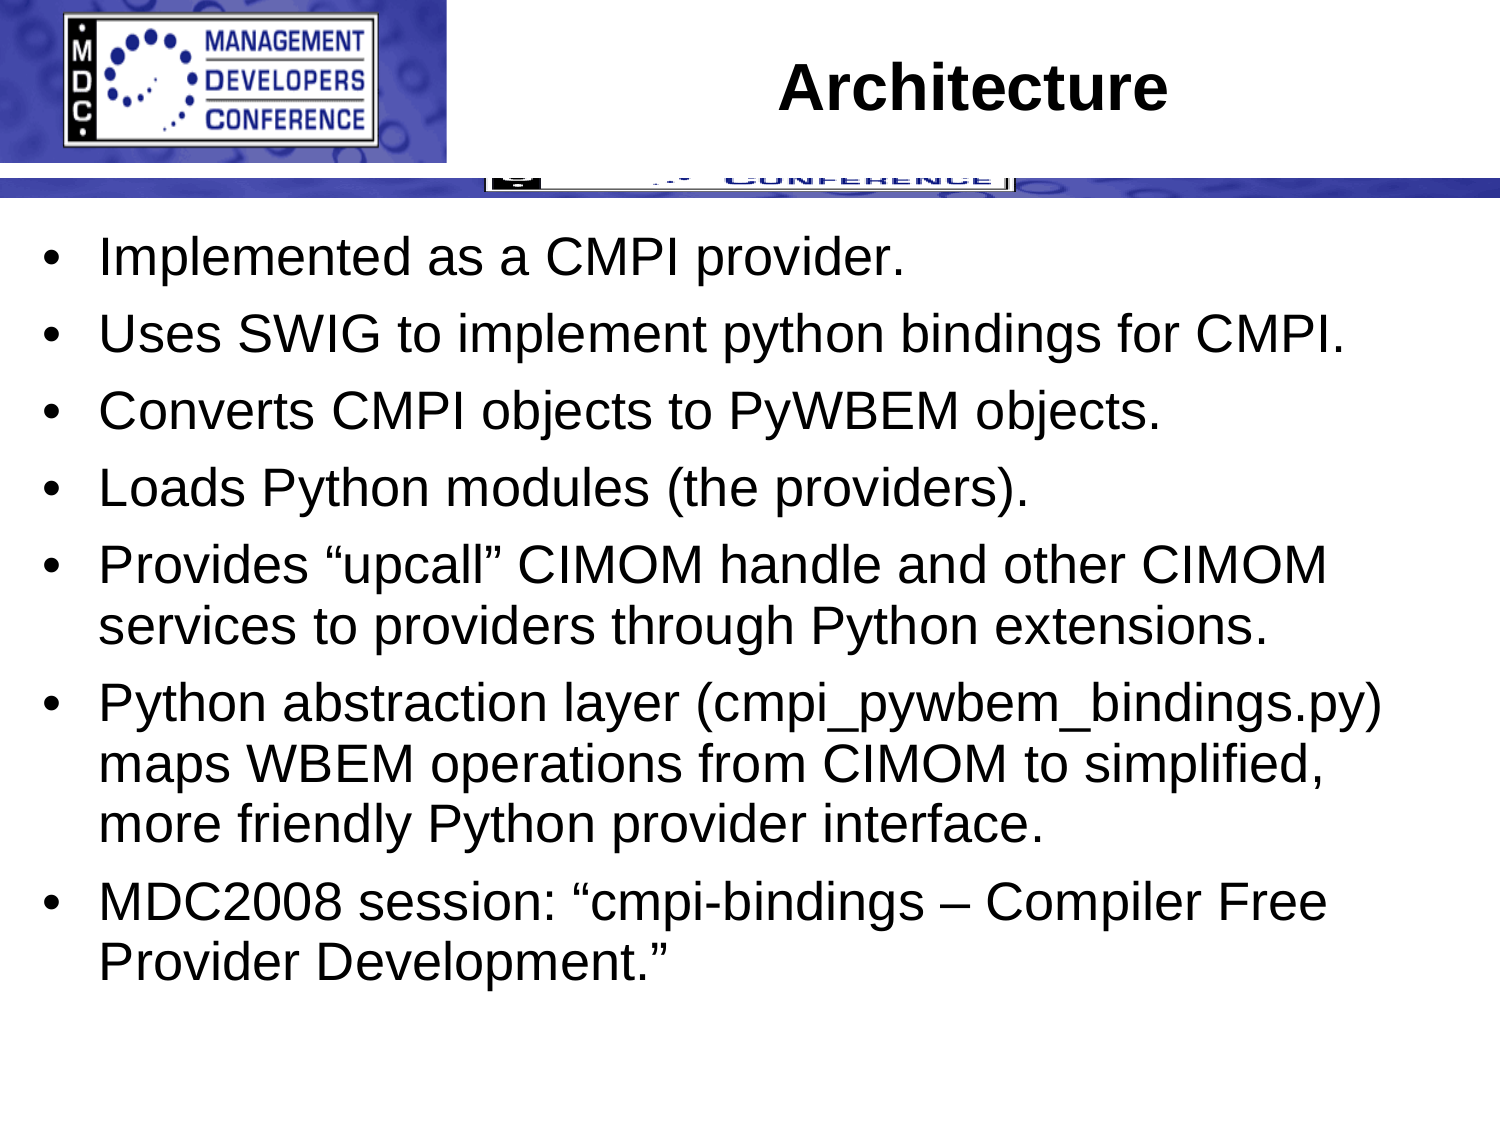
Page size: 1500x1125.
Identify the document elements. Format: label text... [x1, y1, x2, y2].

list Implemented as a CMPI provider. Uses SWIG to implement python bindings for CMPI. Converts CMPI objects to PyWBEM objects. Loads Python modules (the providers). Provides “upcall” CIMOM handle and other CIMOM services to providers through Python extensions. Python abstraction layer (cmpi_pywbem_bindings.py) maps WBEM operations from CIMOM to simplified, more friendly Python provider interface. MDC2008 session: “cmpi-bindings – Compiler Free Provider Development.” [42, 226, 1433, 1067]
title Architecture [447, 0, 1500, 176]
picture [0, 178, 1500, 198]
picture [0, 0, 447, 163]
